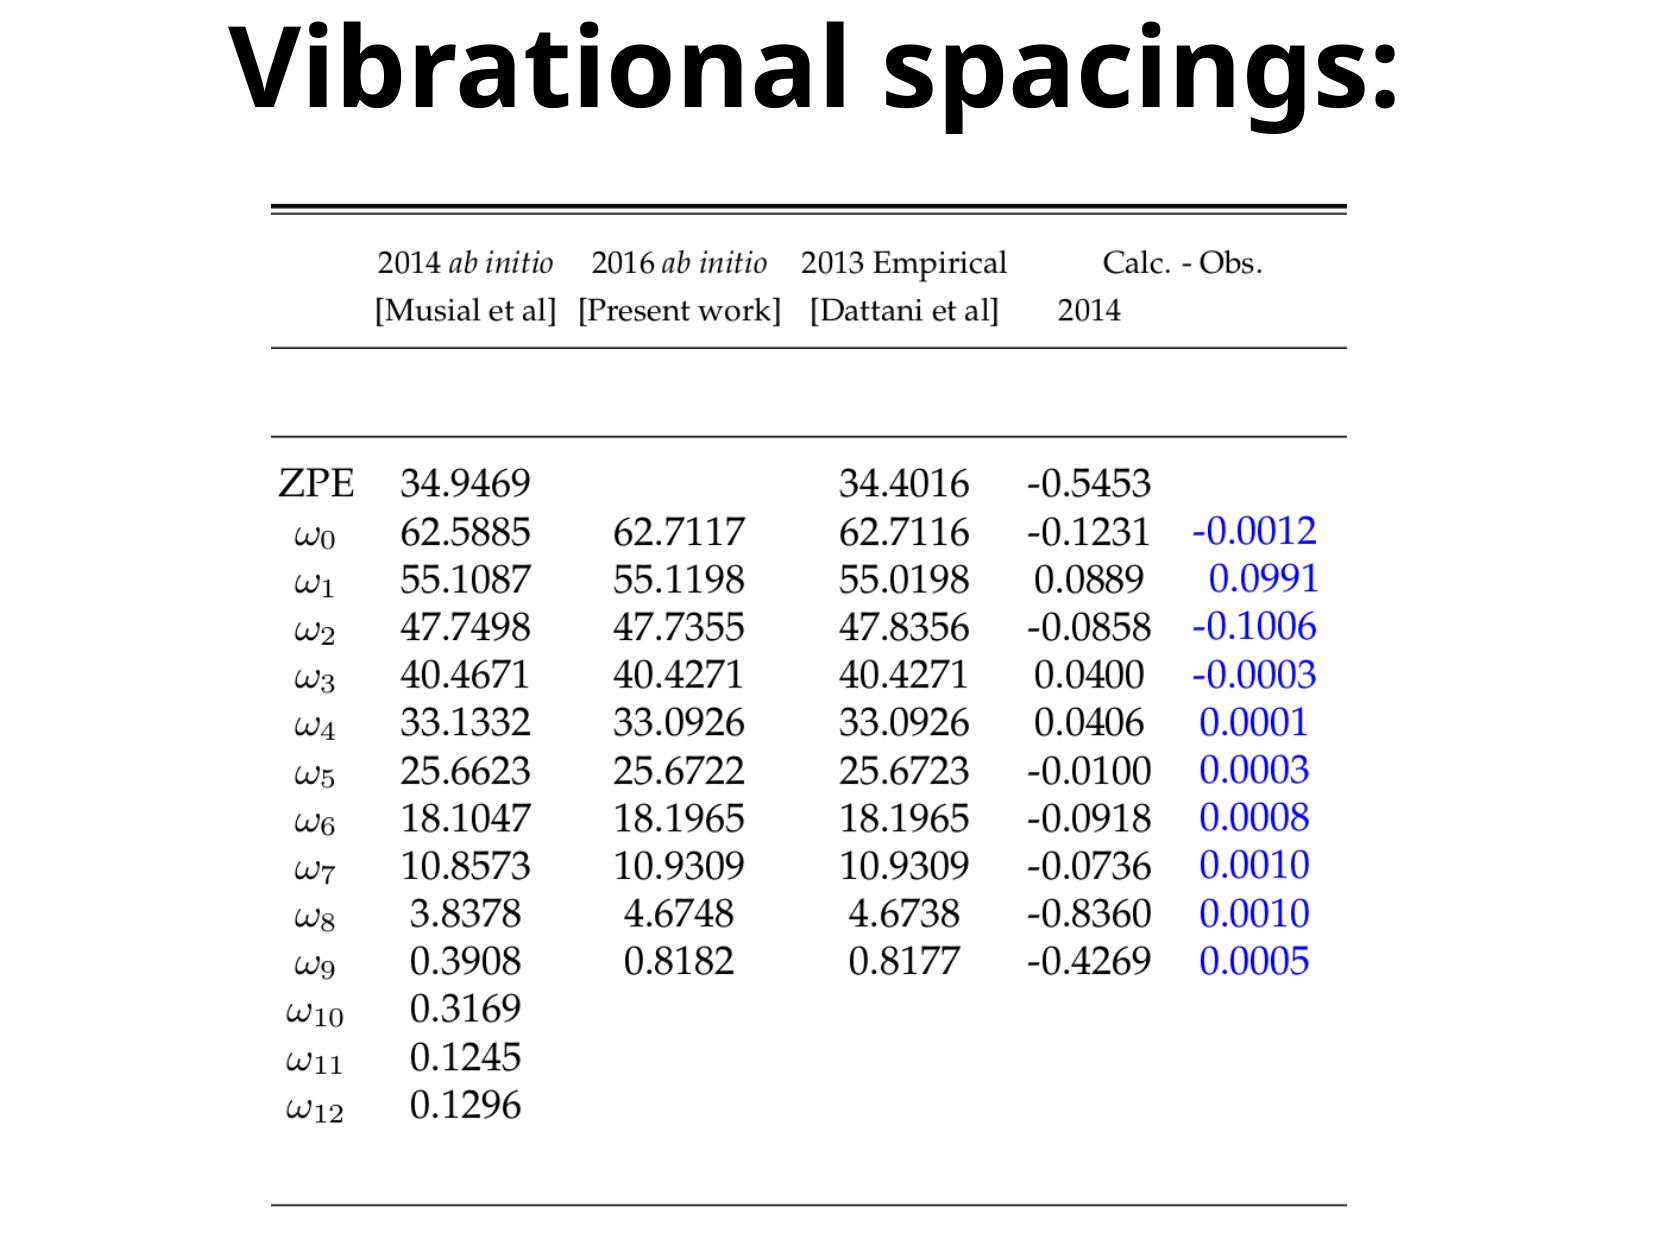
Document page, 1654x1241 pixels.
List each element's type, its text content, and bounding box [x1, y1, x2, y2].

picture [271, 191, 1378, 1226]
text_box Vibrational spacings: [213, 0, 1418, 138]
